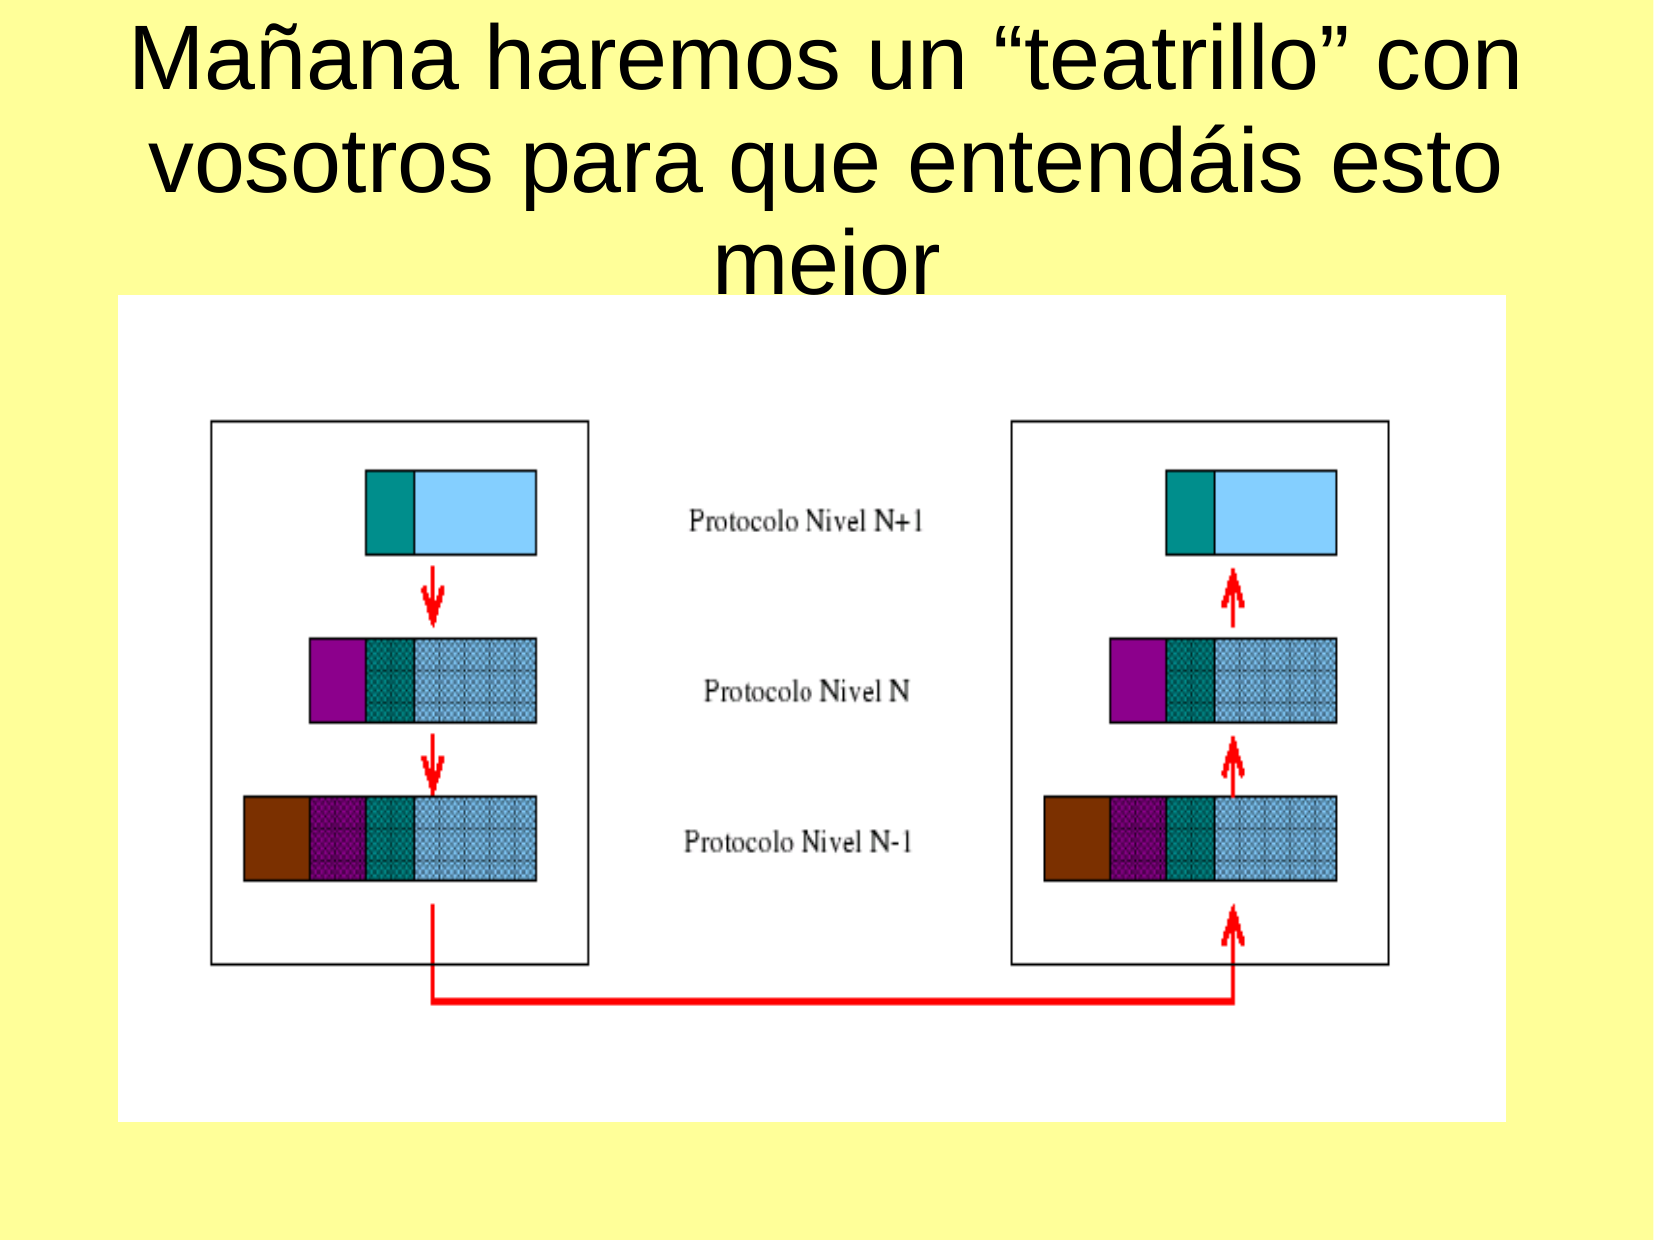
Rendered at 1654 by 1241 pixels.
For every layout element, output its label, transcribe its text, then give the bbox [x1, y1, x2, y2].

picture [118, 295, 1506, 1123]
title Mañana haremos un “teatrillo” con vosotros para que entendáis esto mejor [82, 6, 1571, 315]
